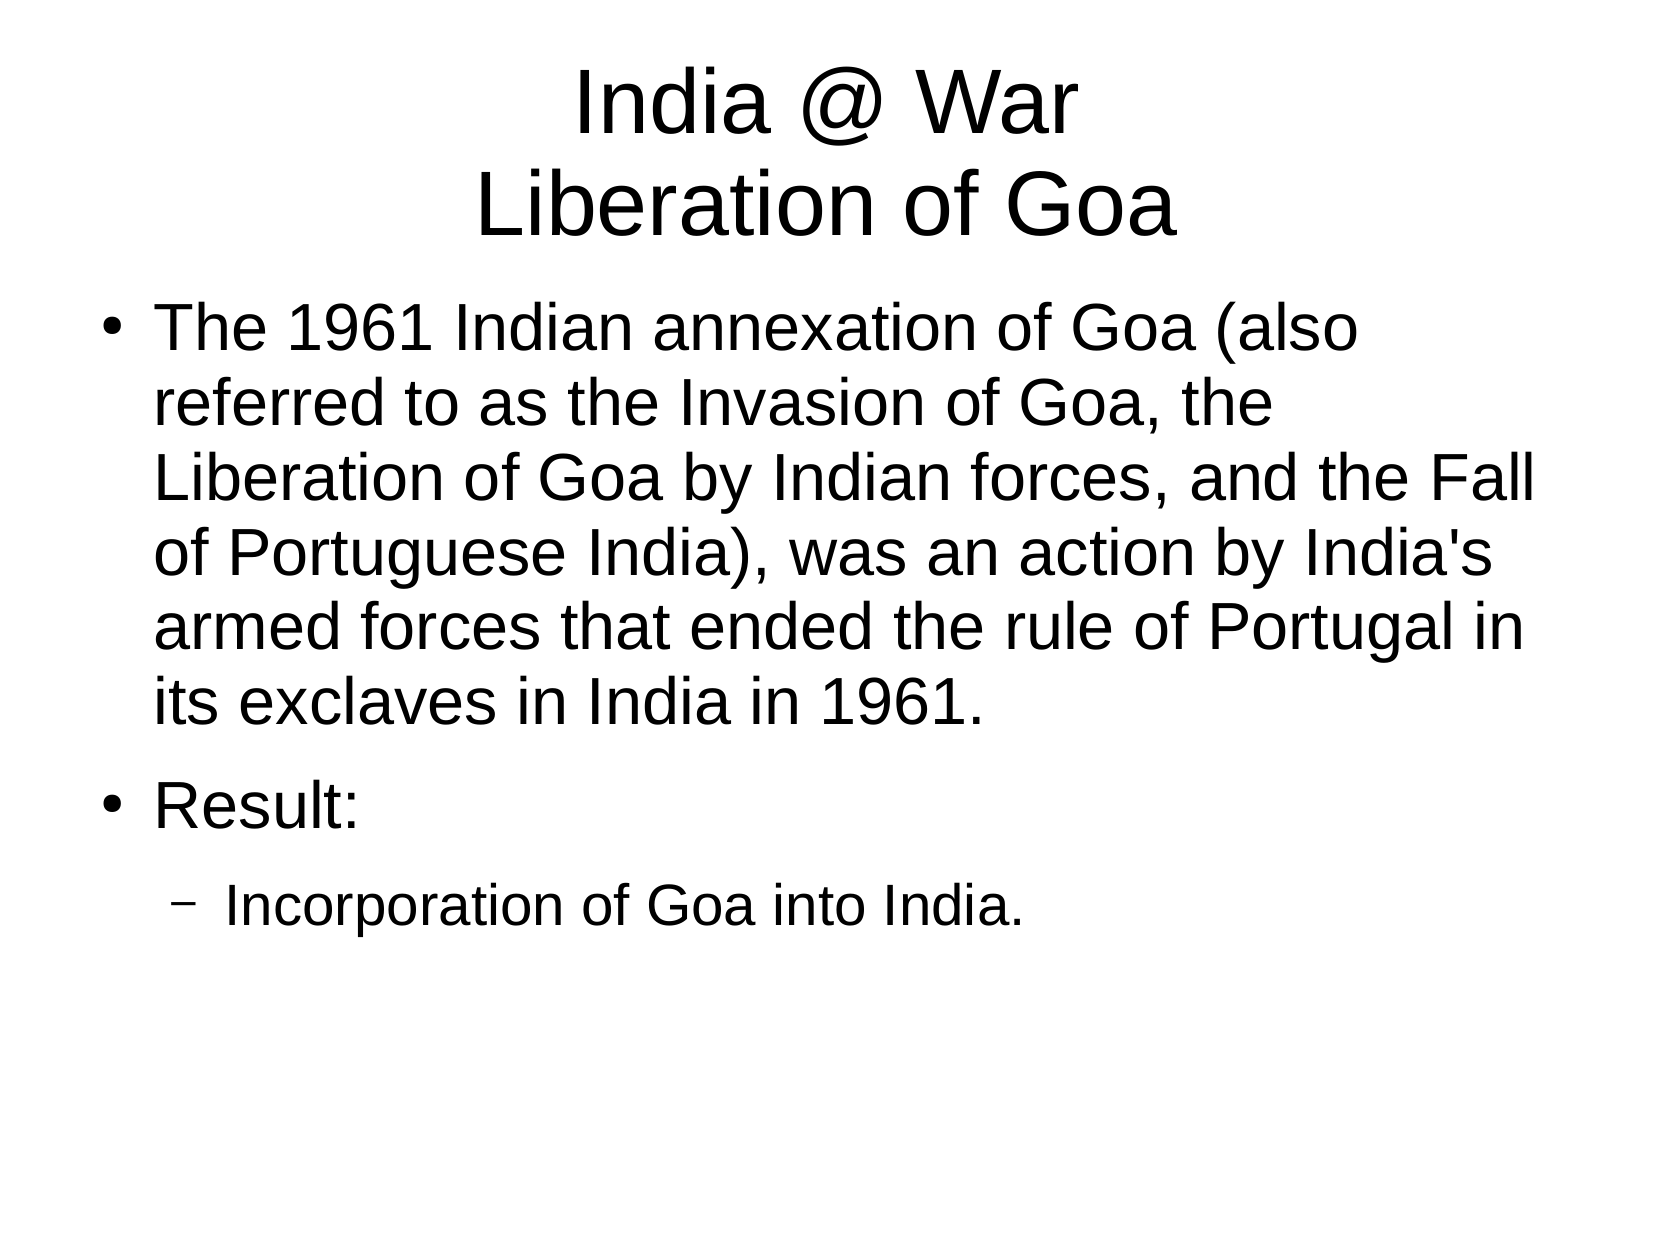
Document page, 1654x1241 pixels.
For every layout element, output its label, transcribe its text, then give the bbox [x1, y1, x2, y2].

title India @ War Liberation of Goa [82, 49, 1571, 257]
list The 1961 Indian annexation of Goa (also referred to as the Invasion of Goa, the Liberation of Goa by Indian forces, and the Fall of Portuguese India), was an action by India's armed forces that ended the rule of Portugal in its exclaves in India in 1961. Result: Incorporation of Goa into India. [82, 290, 1571, 1010]
